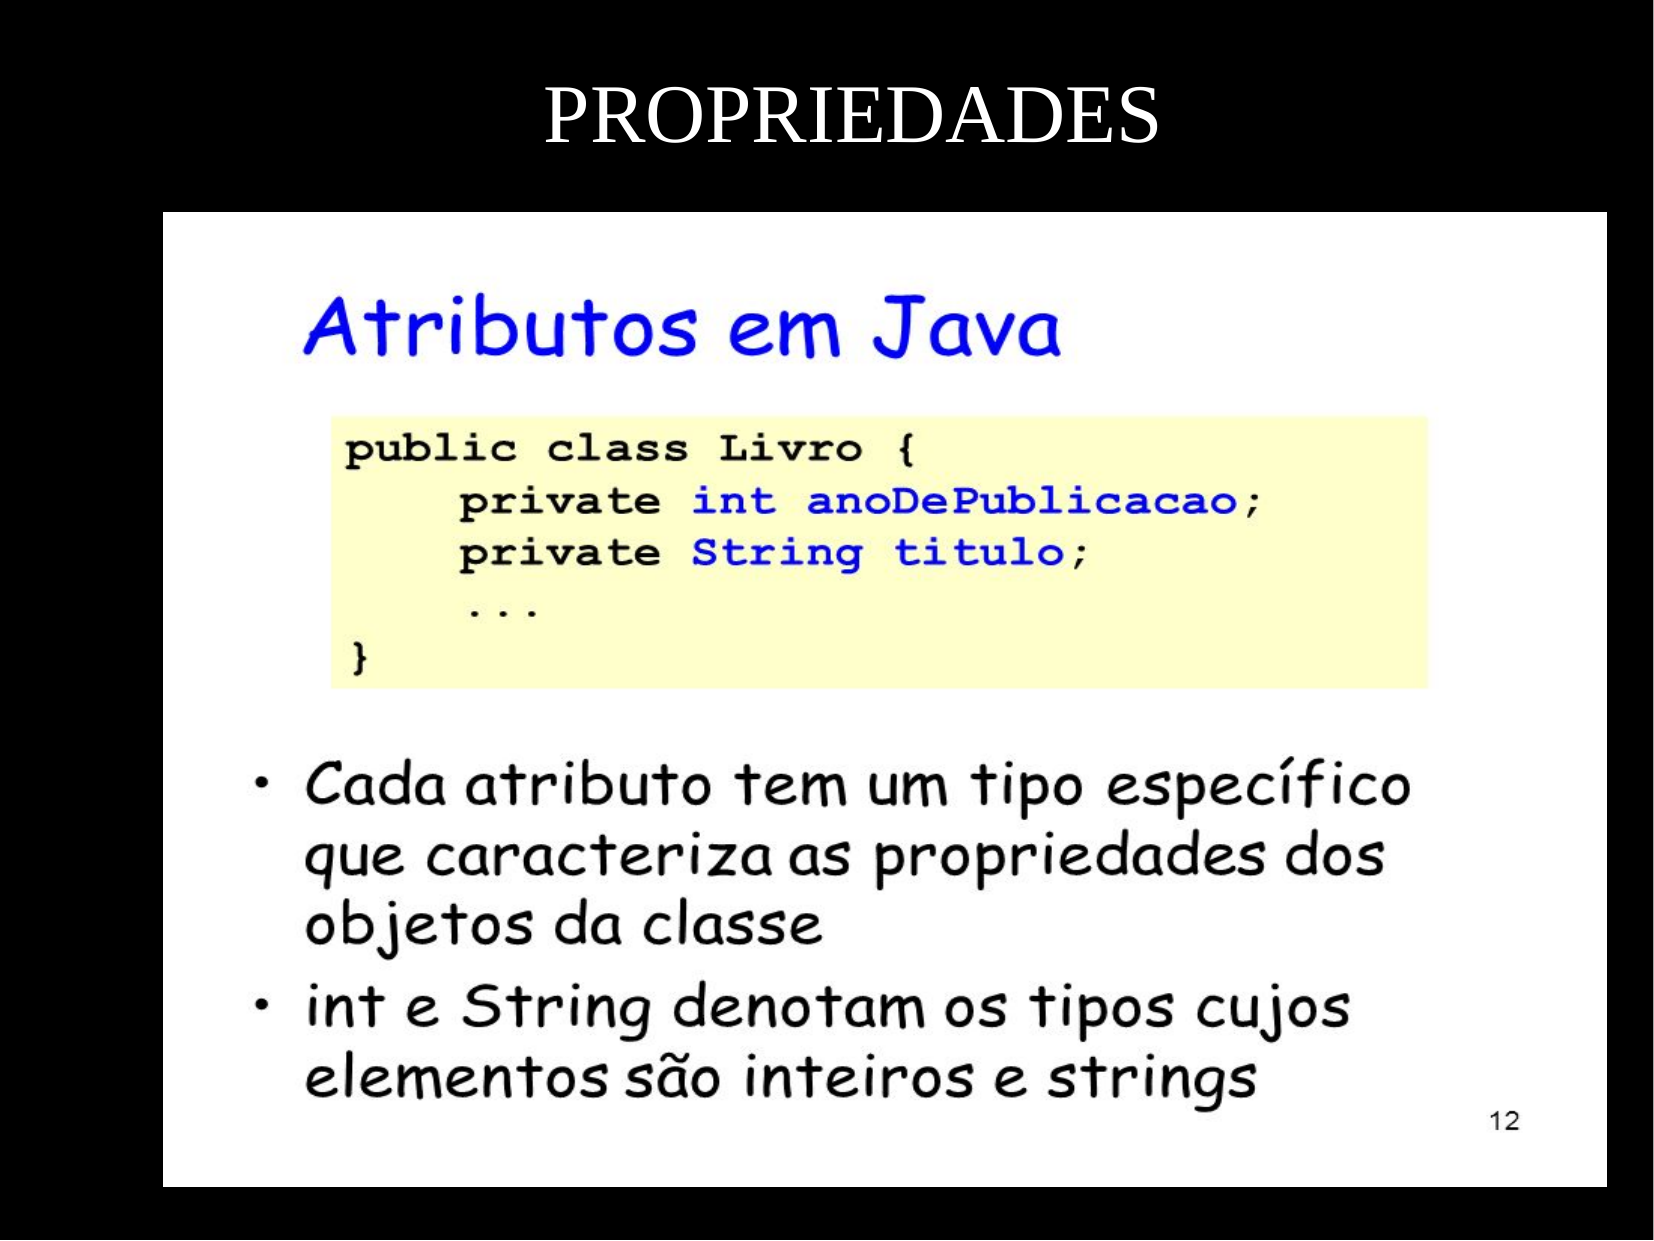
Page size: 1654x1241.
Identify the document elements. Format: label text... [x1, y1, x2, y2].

picture [163, 212, 1607, 1188]
text_box PROPRIEDADES [529, 60, 1654, 352]
